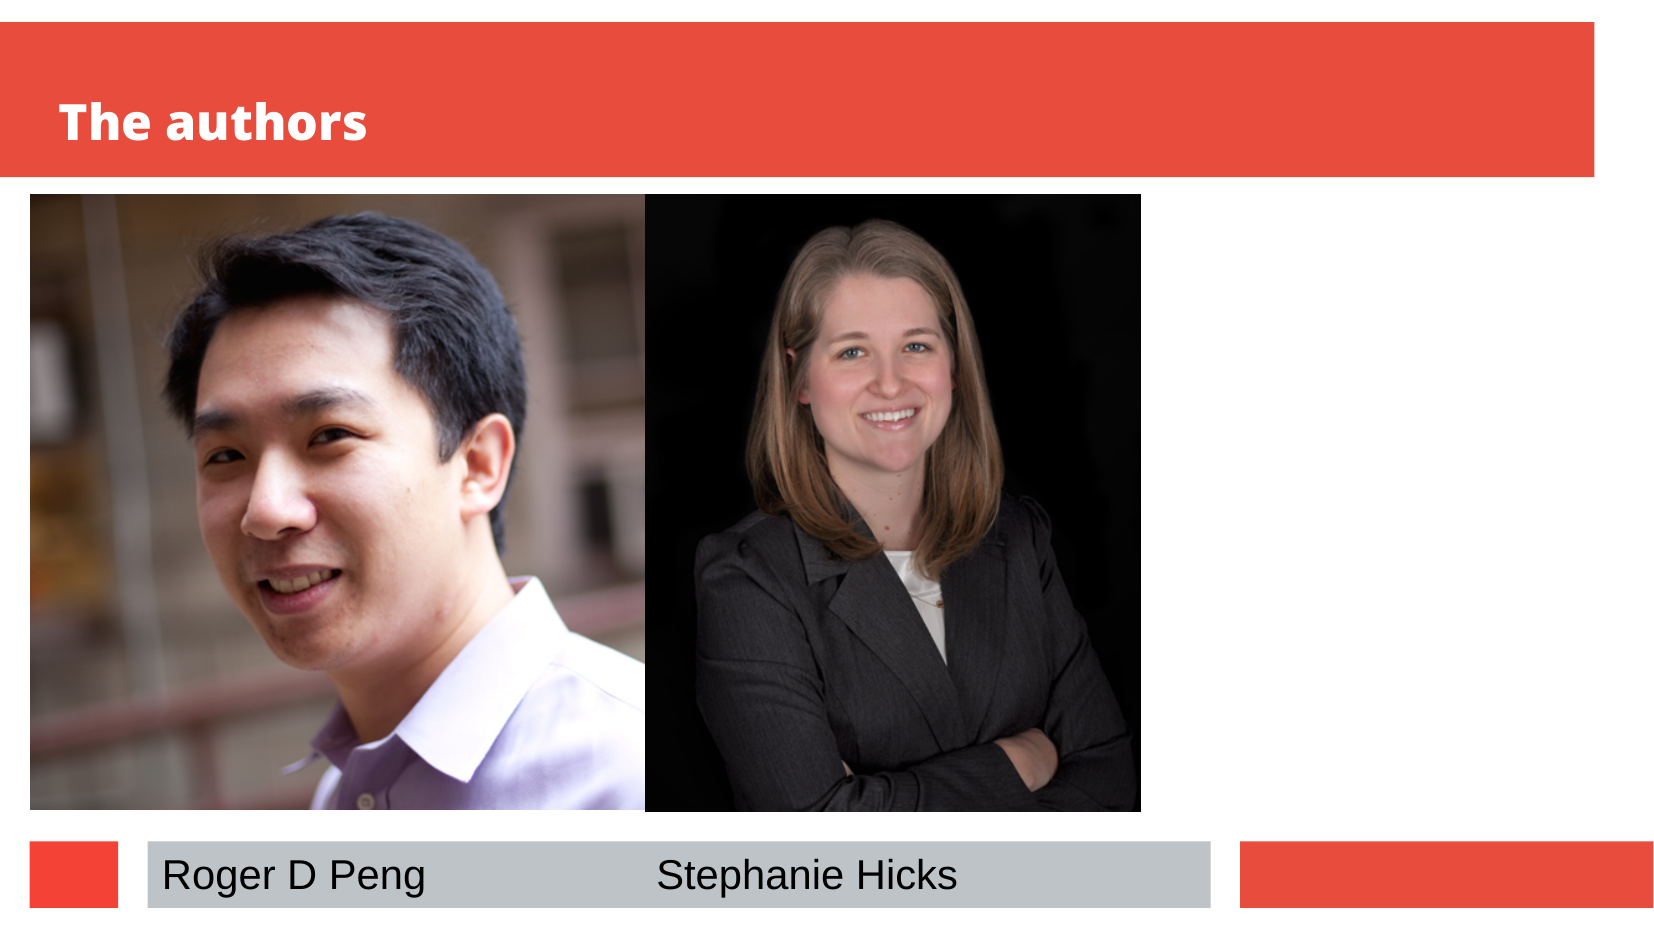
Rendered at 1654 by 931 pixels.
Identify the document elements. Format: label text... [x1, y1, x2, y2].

title The authors [59, 44, 1595, 156]
picture [30, 194, 1141, 812]
text_box Roger D Peng Stephanie Hicks [147, 844, 1201, 906]
